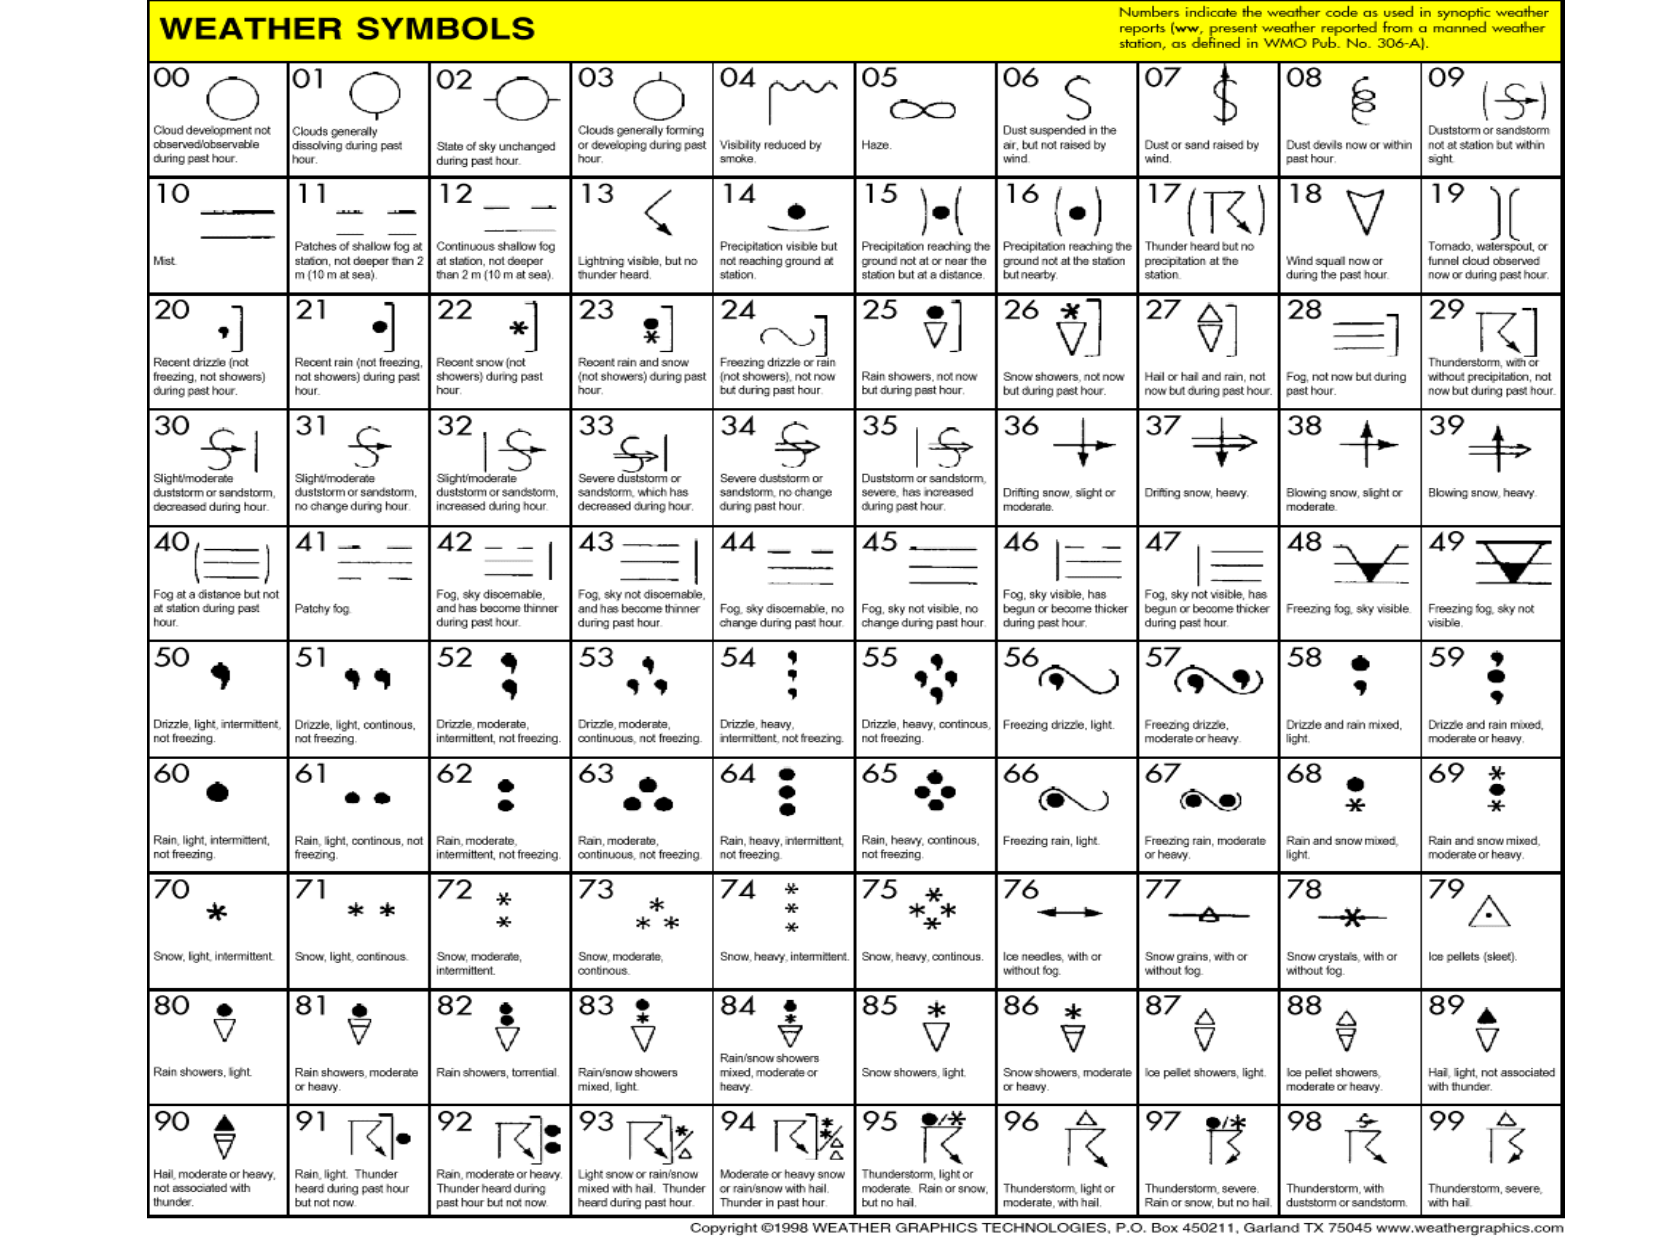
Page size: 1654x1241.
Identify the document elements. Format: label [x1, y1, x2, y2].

picture [147, 0, 1565, 1241]
